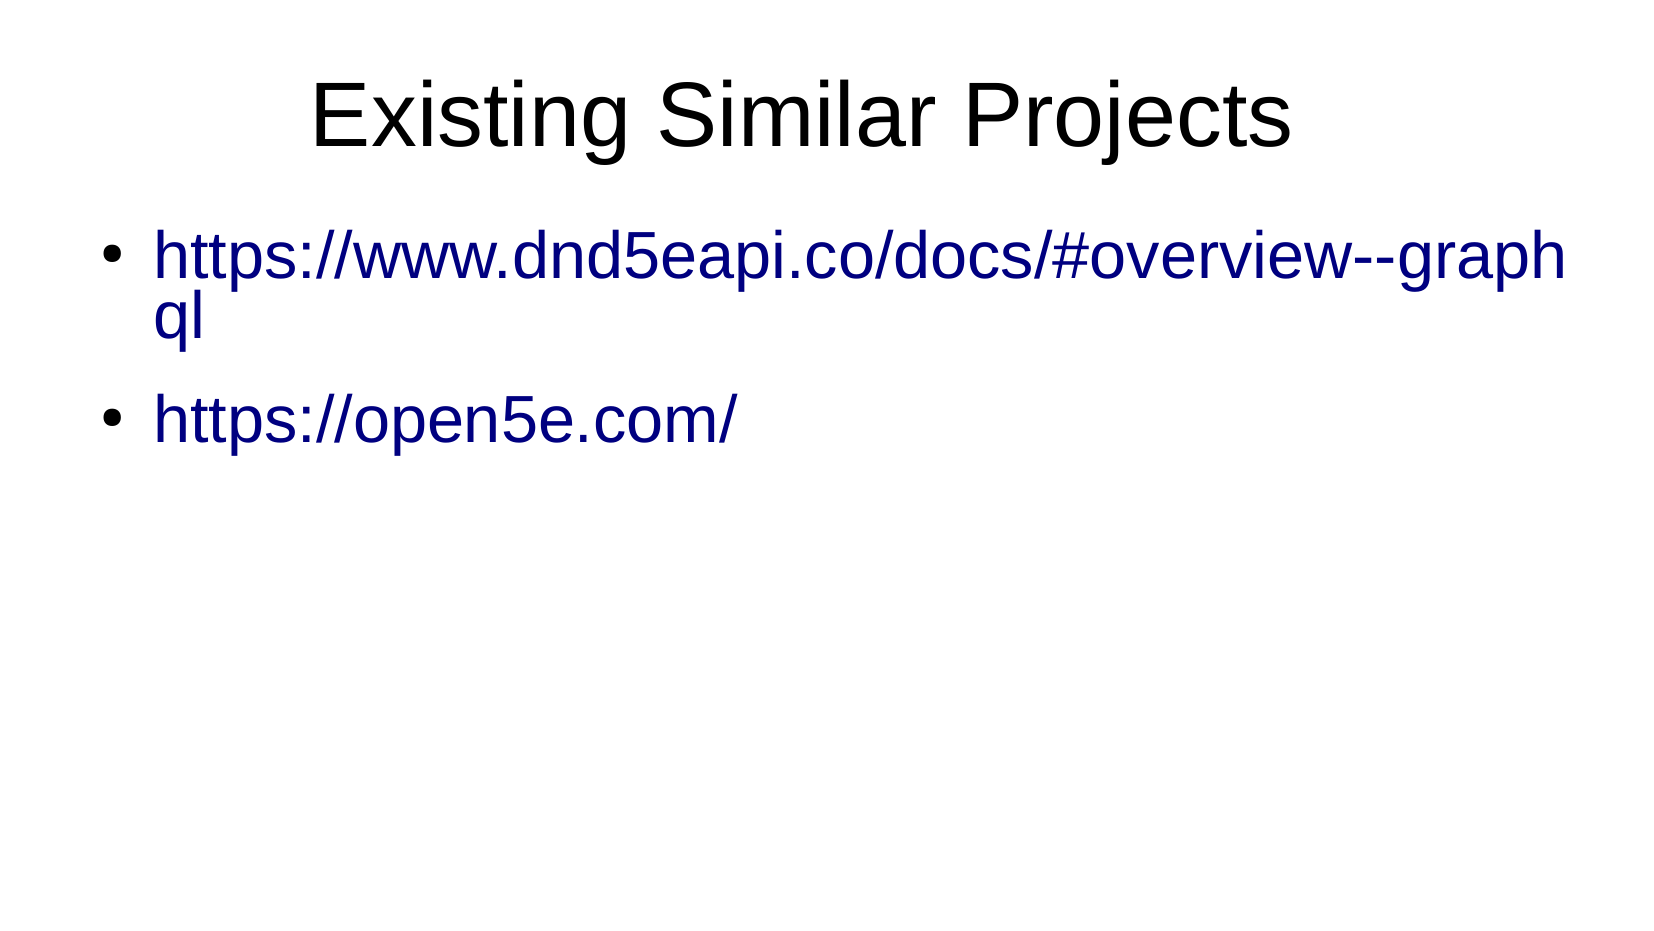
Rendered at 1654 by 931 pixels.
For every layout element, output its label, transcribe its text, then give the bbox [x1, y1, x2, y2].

title Existing Similar Projects [82, 37, 1571, 193]
list https://www.dnd5eapi.co/docs/#overview--graphql https://open5e.com/ [82, 217, 1571, 758]
